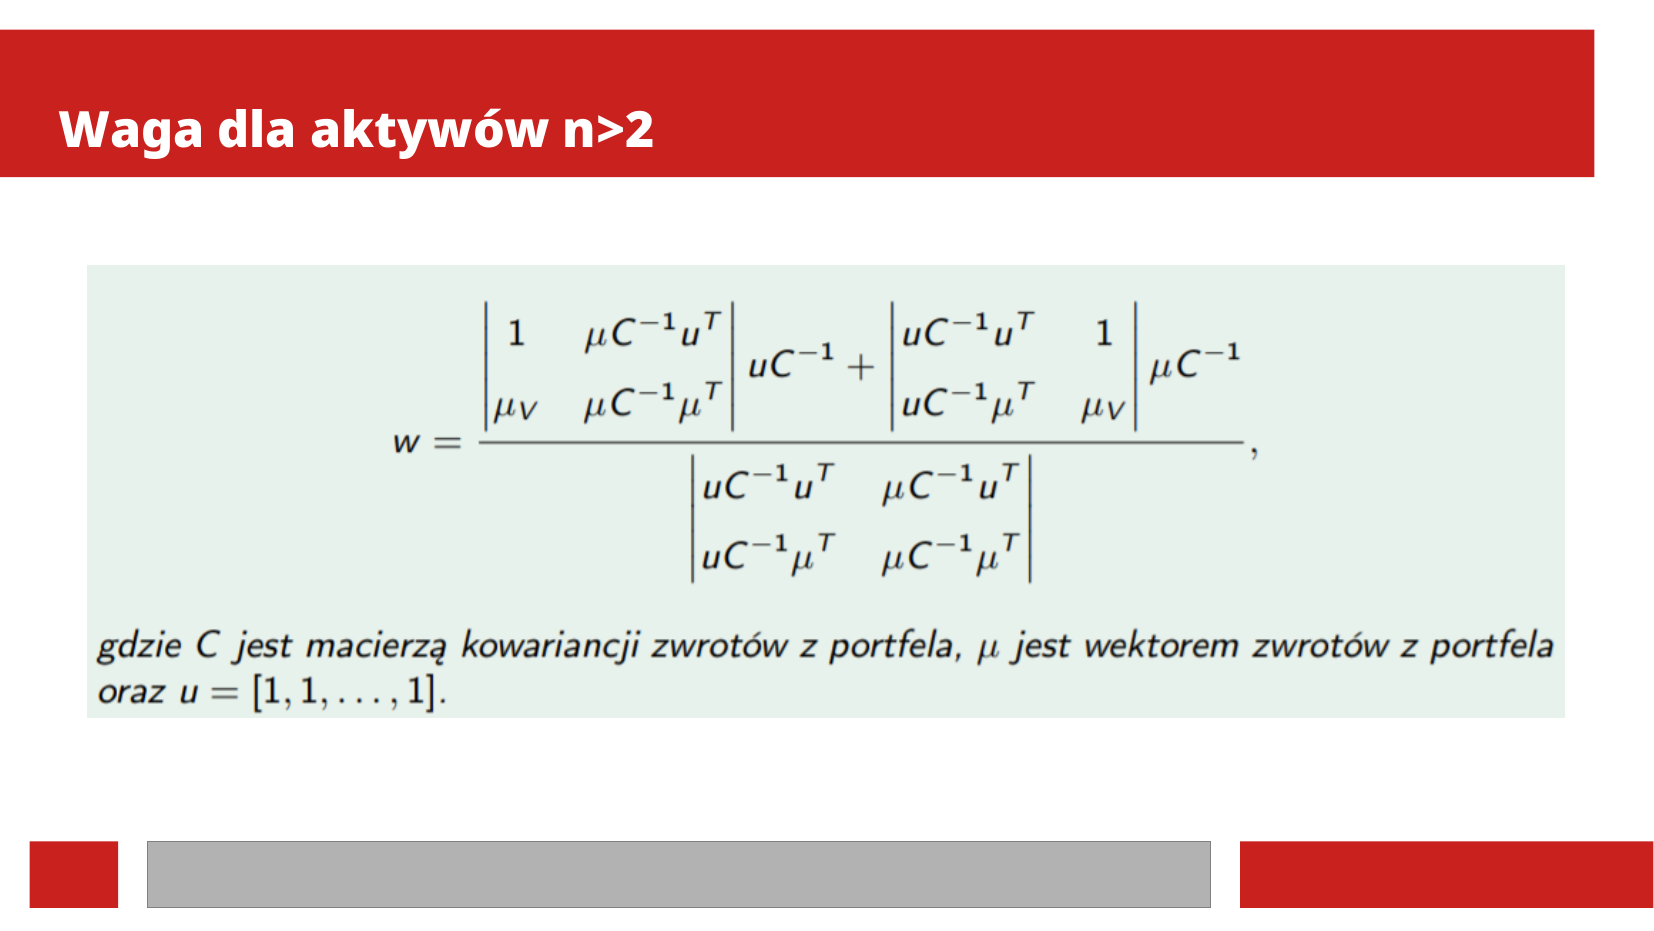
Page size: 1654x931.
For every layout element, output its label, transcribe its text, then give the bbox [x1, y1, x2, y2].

title Waga dla aktywów n>2 [59, 44, 1595, 163]
picture [87, 265, 1565, 718]
